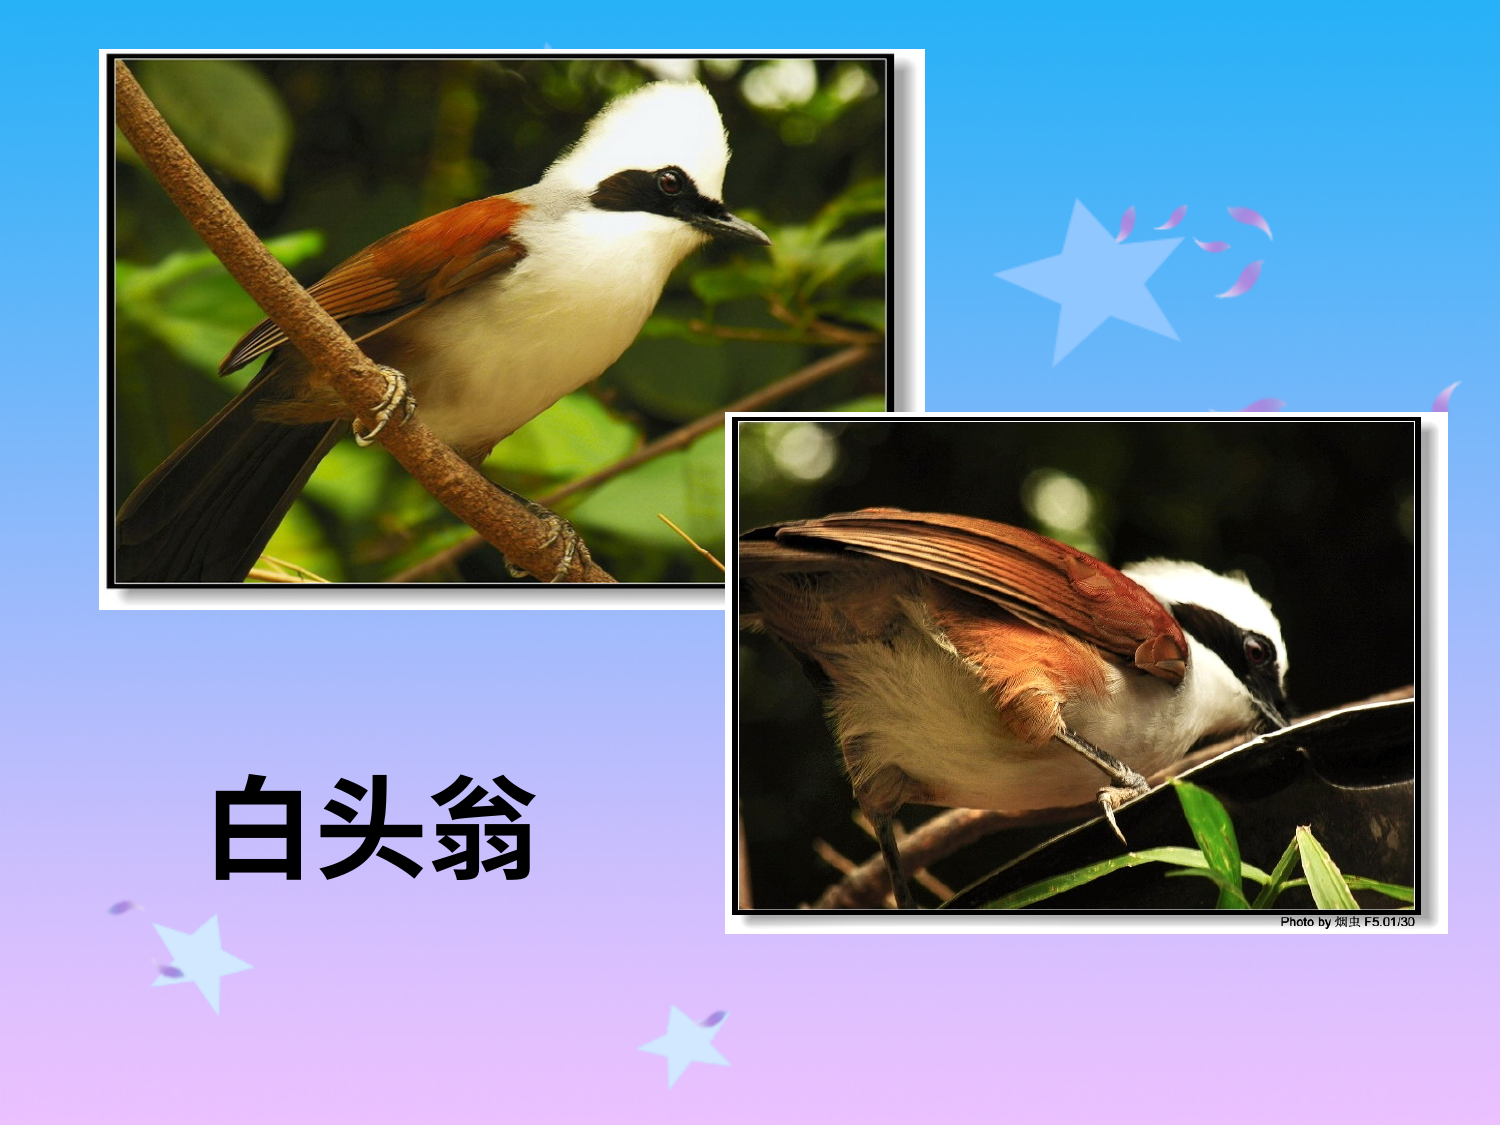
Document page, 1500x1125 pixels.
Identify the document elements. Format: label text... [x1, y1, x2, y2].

text_box 白头翁 [187, 750, 576, 901]
picture [99, 50, 1448, 934]
